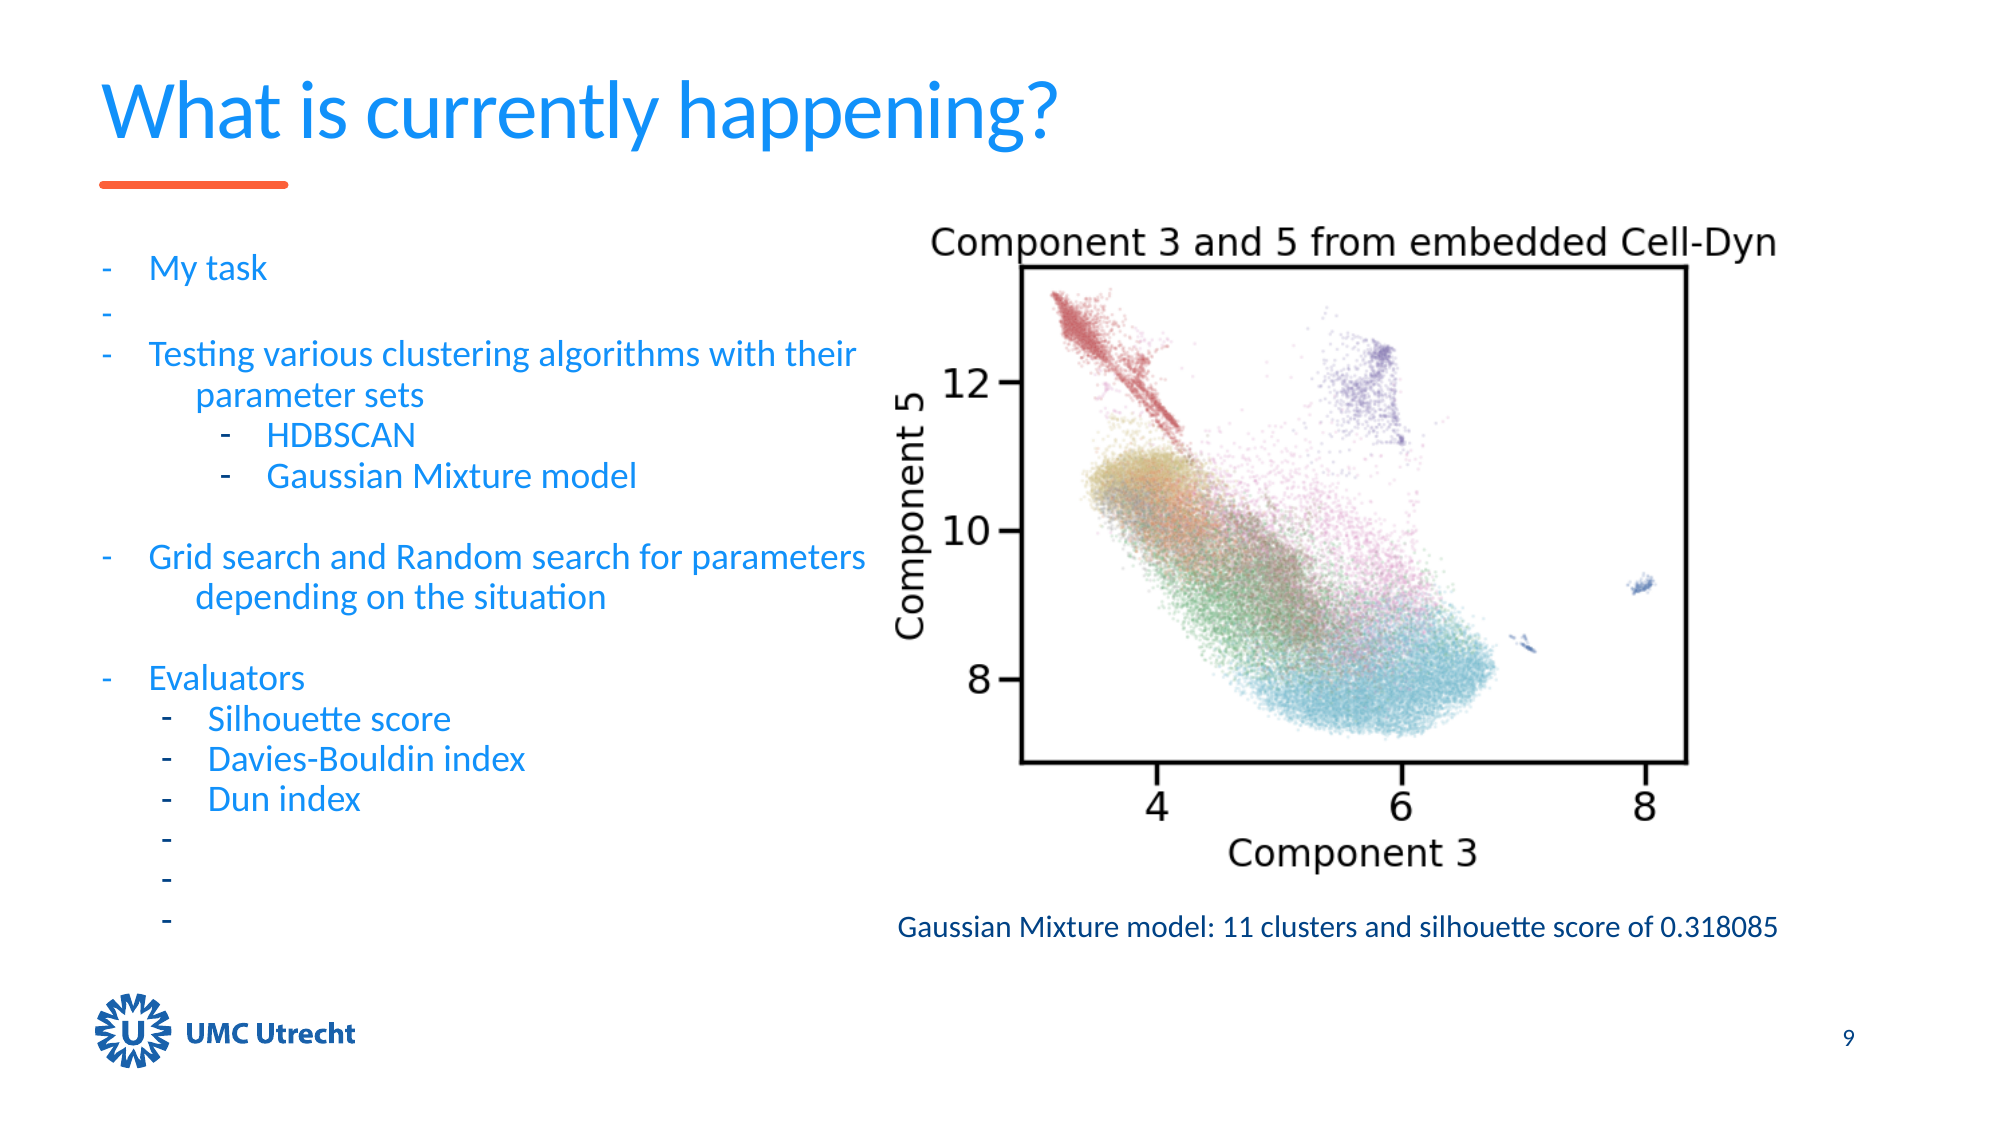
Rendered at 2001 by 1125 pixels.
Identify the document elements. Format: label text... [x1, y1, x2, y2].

list My task Testing various clustering algorithms with their parameter sets HDBSCAN Gaussian Mixture model Grid search and Random search for parameters depending on the situation Evaluators Silhouette score Davies-Bouldin index Dun index [101, 242, 977, 951]
text_box [1842, 1015, 1903, 1057]
picture [882, 213, 1790, 888]
title What is currently happening? [101, 75, 1903, 184]
text_box Gaussian Mixture model: 11 clusters and silhouette score of 0.318085 [882, 898, 1806, 952]
